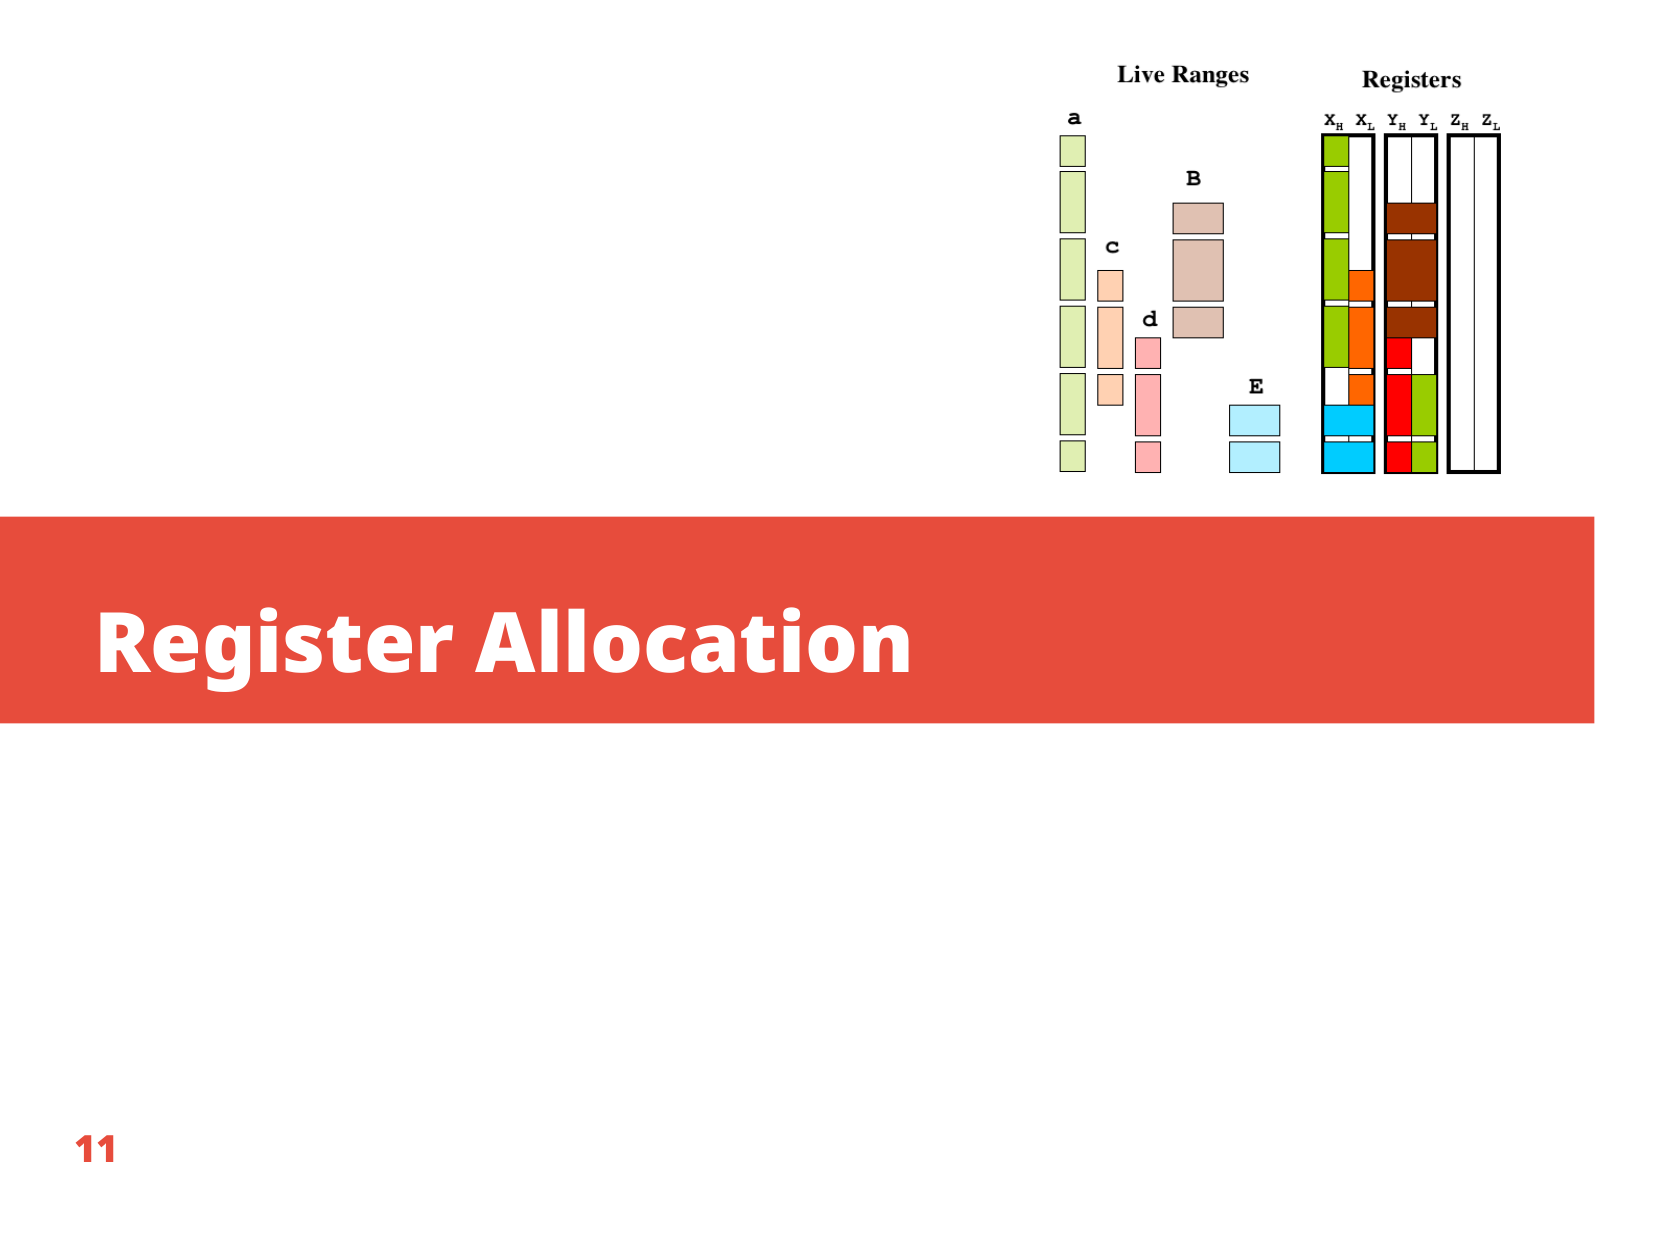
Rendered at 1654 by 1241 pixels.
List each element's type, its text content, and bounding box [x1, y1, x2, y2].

title Register Allocation [94, 549, 1630, 697]
picture [1027, 47, 1524, 497]
